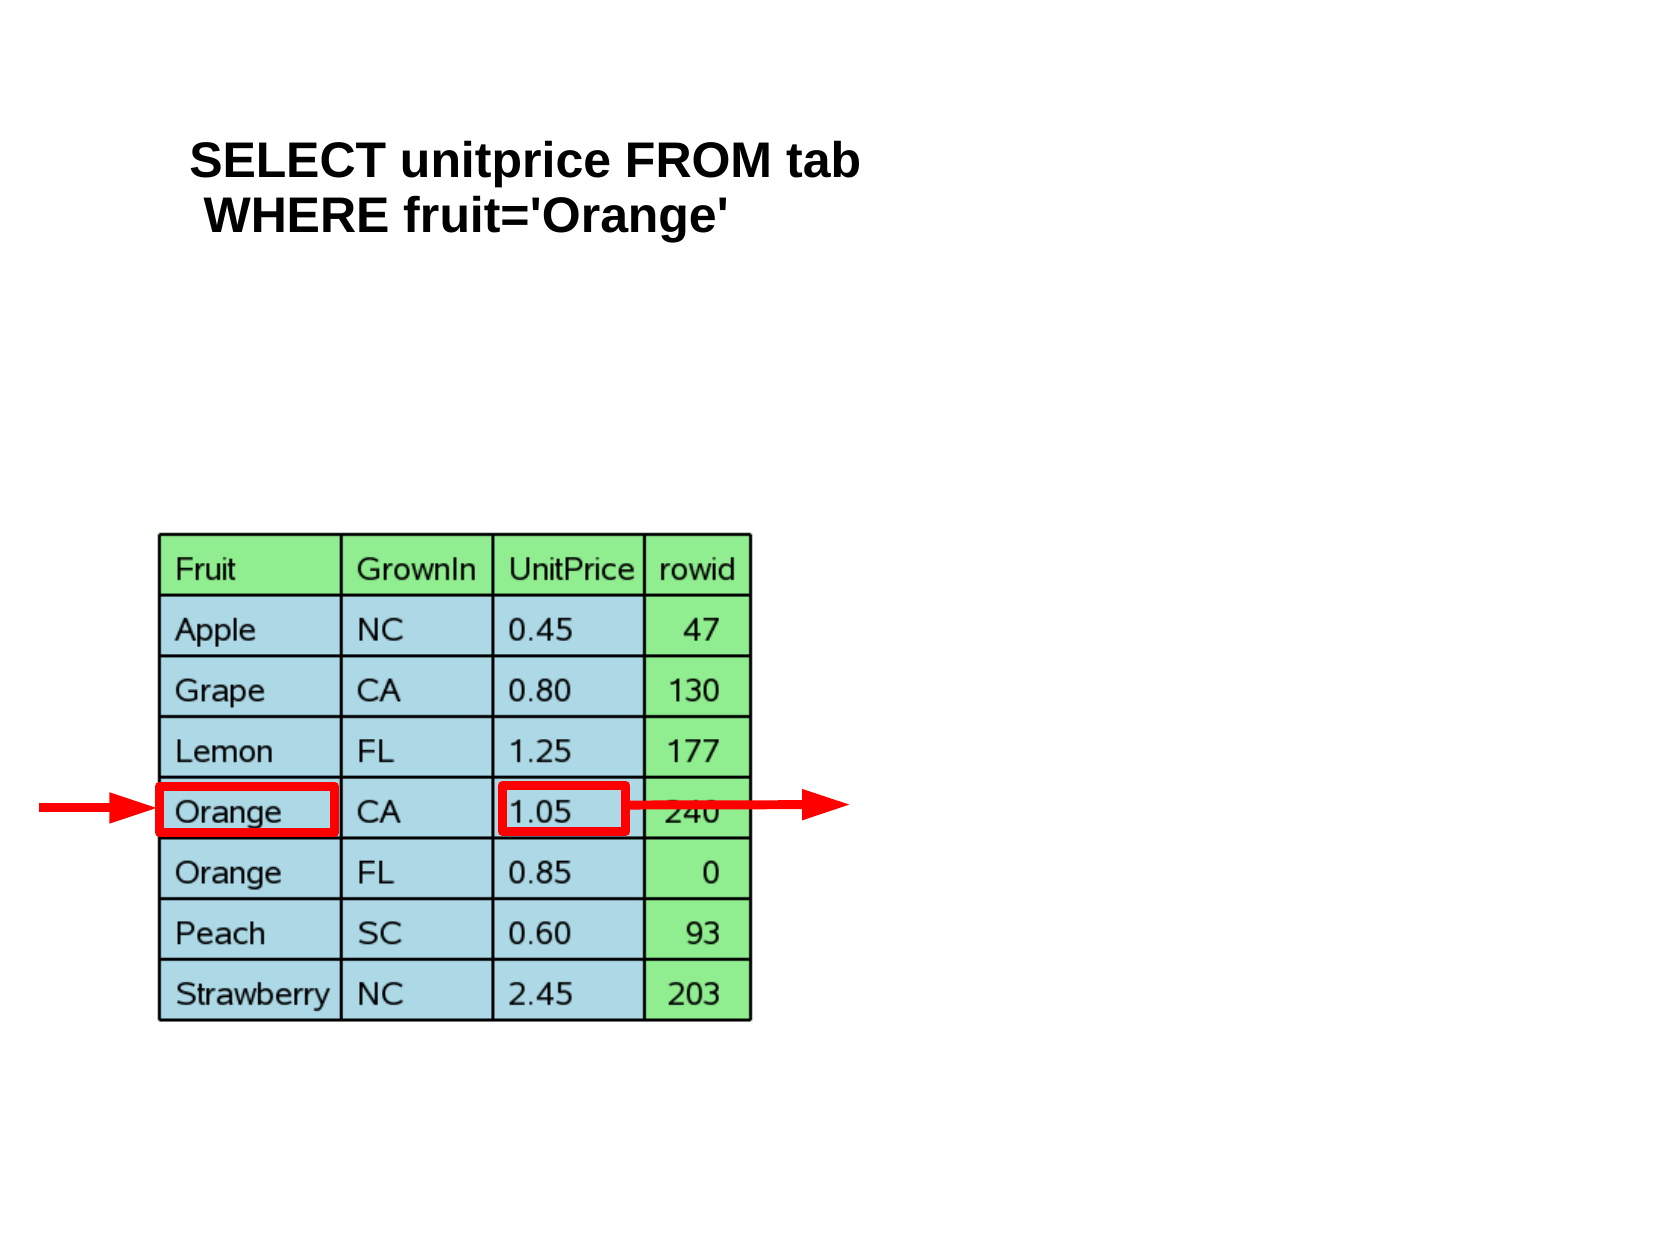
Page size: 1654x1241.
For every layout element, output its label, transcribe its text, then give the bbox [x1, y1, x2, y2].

picture [164, 791, 330, 828]
picture [143, 518, 766, 1037]
picture [507, 790, 621, 827]
text_box SELECT unitprice FROM tab WHERE fruit='Orange' [174, 124, 877, 312]
